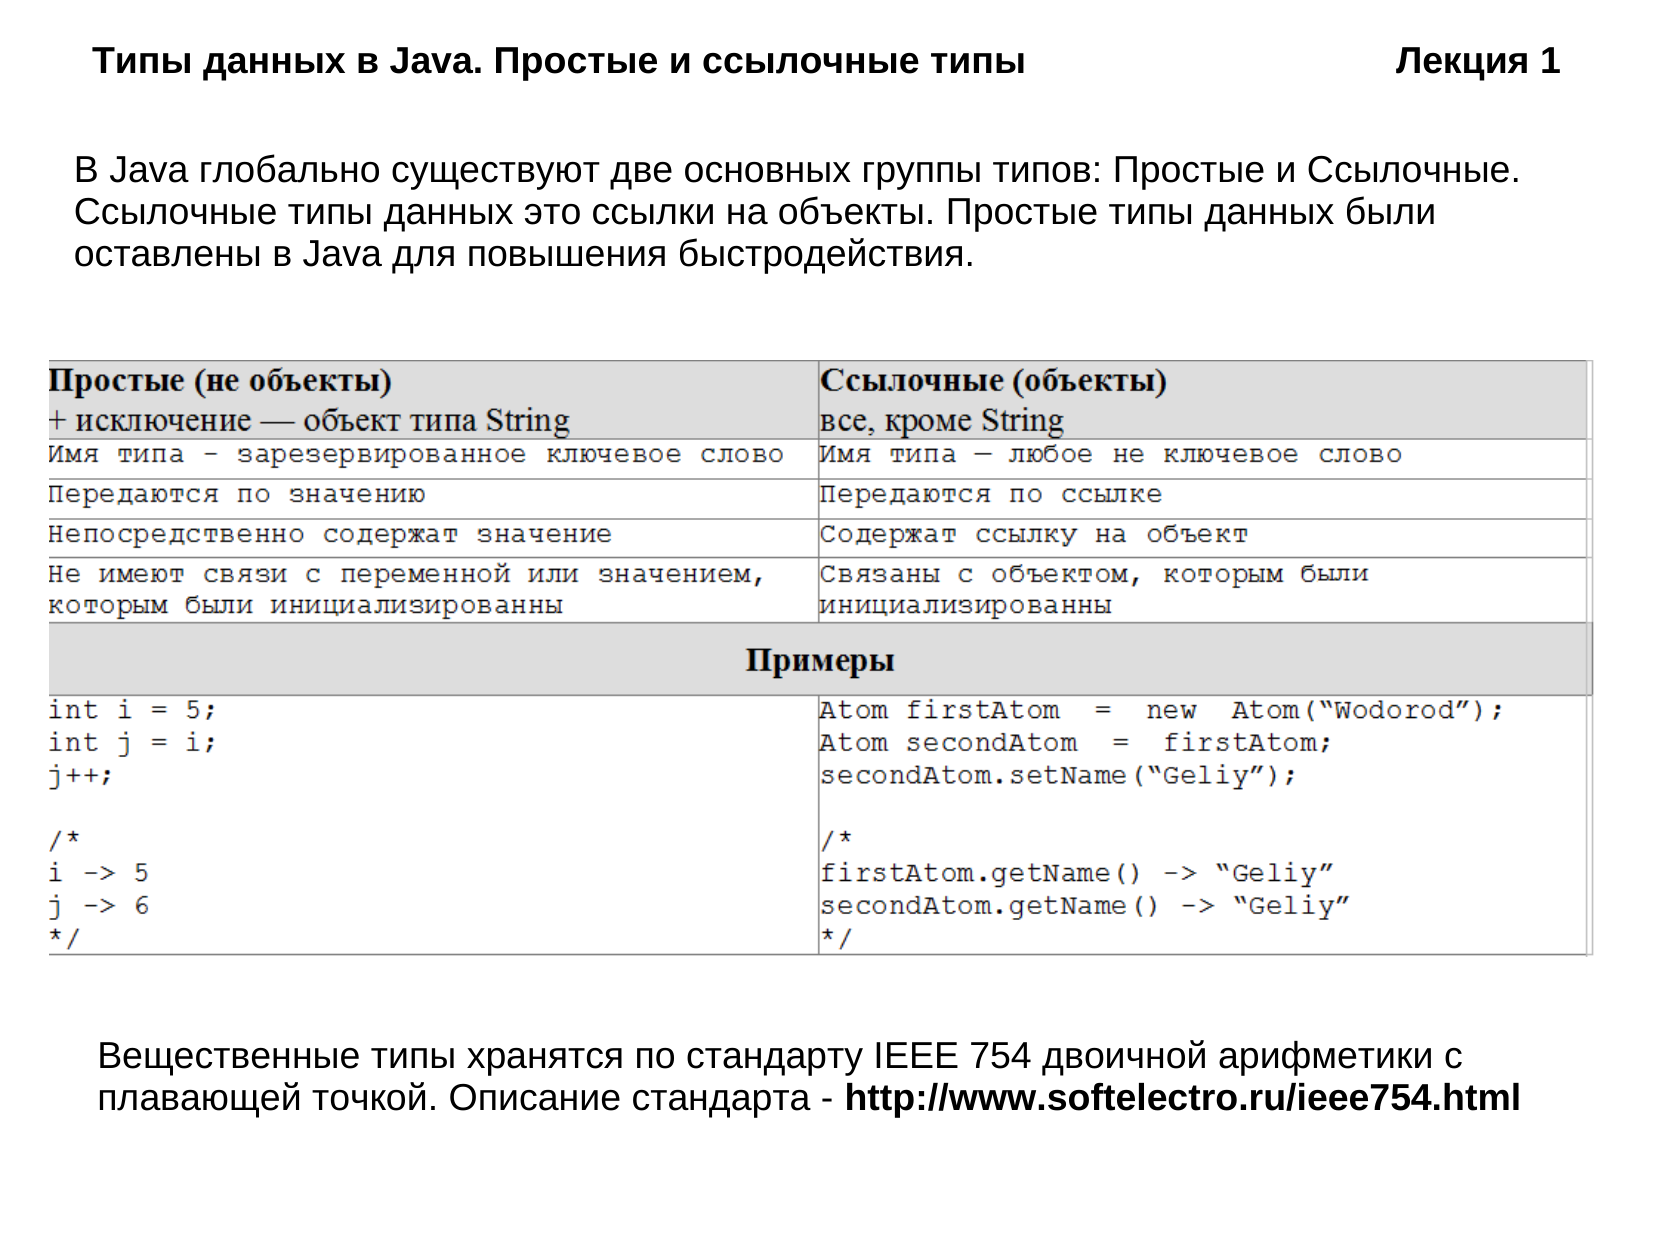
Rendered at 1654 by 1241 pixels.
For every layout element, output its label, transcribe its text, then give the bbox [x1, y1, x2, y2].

text_box В Java глобально существуют две основных группы типов: Простые и Ссылочные. Ссылочные типы данных это ссылки на объекты. Простые типы данных были оставлены в Java для повышения быстродействия. [59, 141, 1548, 283]
text_box Типы данных в Java. Простые и ссылочные типы Лекция 1 [82, 25, 1571, 95]
text_box Вещественные типы хранятся по стандарту IEEE 754 двоичной арифметики с плавающей точкой. Описание стандарта - http://www.softelectro.ru/ieee754.html [82, 1027, 1595, 1127]
picture [49, 360, 1595, 957]
